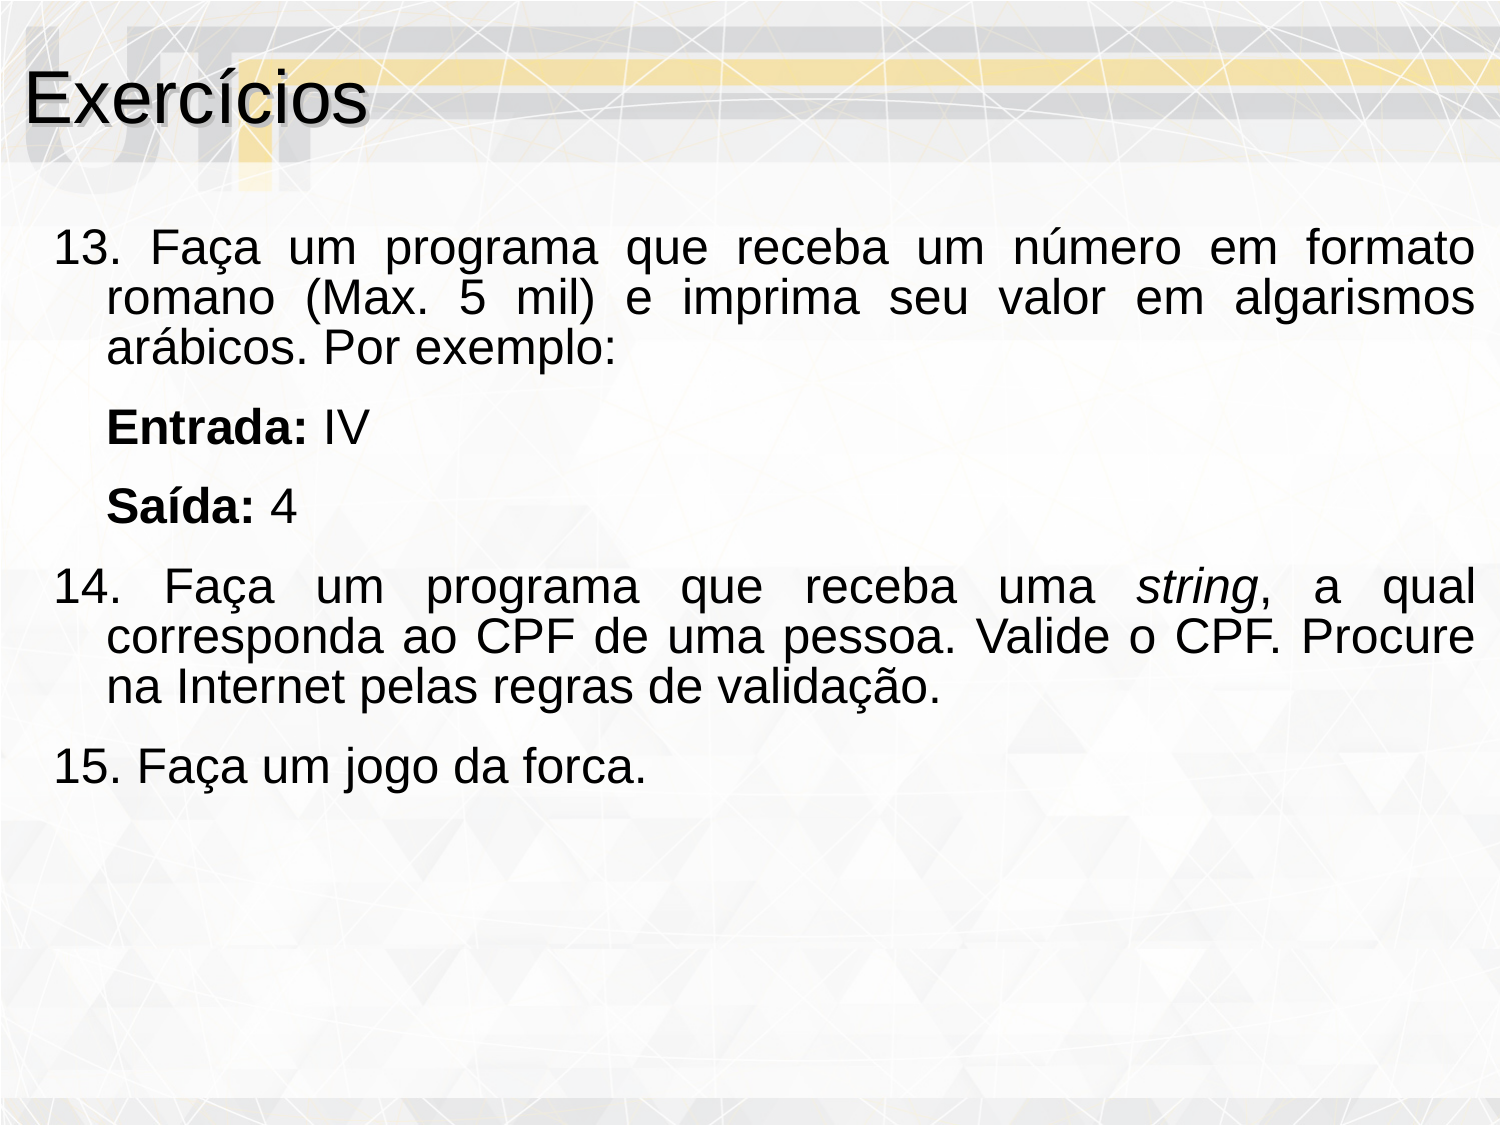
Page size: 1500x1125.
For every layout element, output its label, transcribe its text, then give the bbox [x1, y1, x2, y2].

list Faça um programa que receba um número em formato romano (Max. 5 mil) e imprima seu valor em algarismos arábicos. Por exemplo: Entrada: IV Saída: 4 Faça um programa que receba uma string, a qual corresponda ao CPF de uma pessoa. Valide o CPF. Procure na Internet pelas regras de validação. Faça um jogo da forca. [35, 224, 1477, 1087]
title Exercícios [23, 18, 1489, 178]
